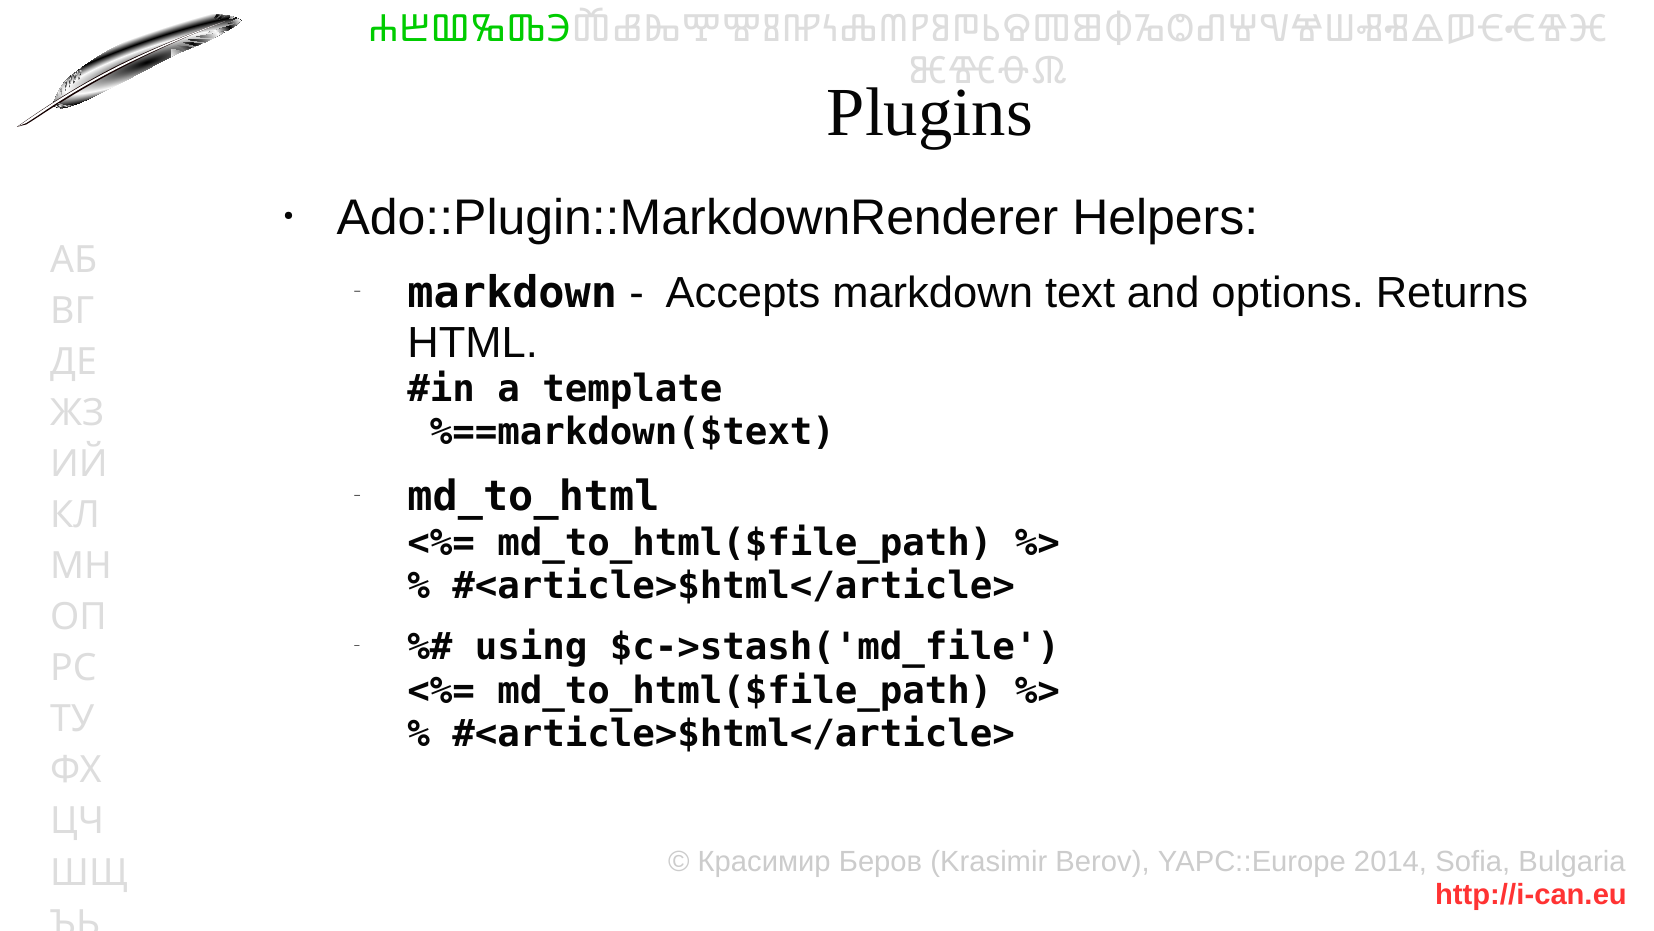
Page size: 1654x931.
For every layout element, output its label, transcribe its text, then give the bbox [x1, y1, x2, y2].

list Ado::Plugin::MarkdownRenderer Helpers: markdown - Accepts markdown text and options. Returns HTML. #in a template %==markdown($text) md_to_html <%= md_to_html($file_path) %> % #<article>$html</article> %# using $c->stash('md_file') <%= md_to_html($file_path) %> % #<article>$html</article> [265, 188, 1595, 815]
title Plugins [265, 35, 1595, 188]
